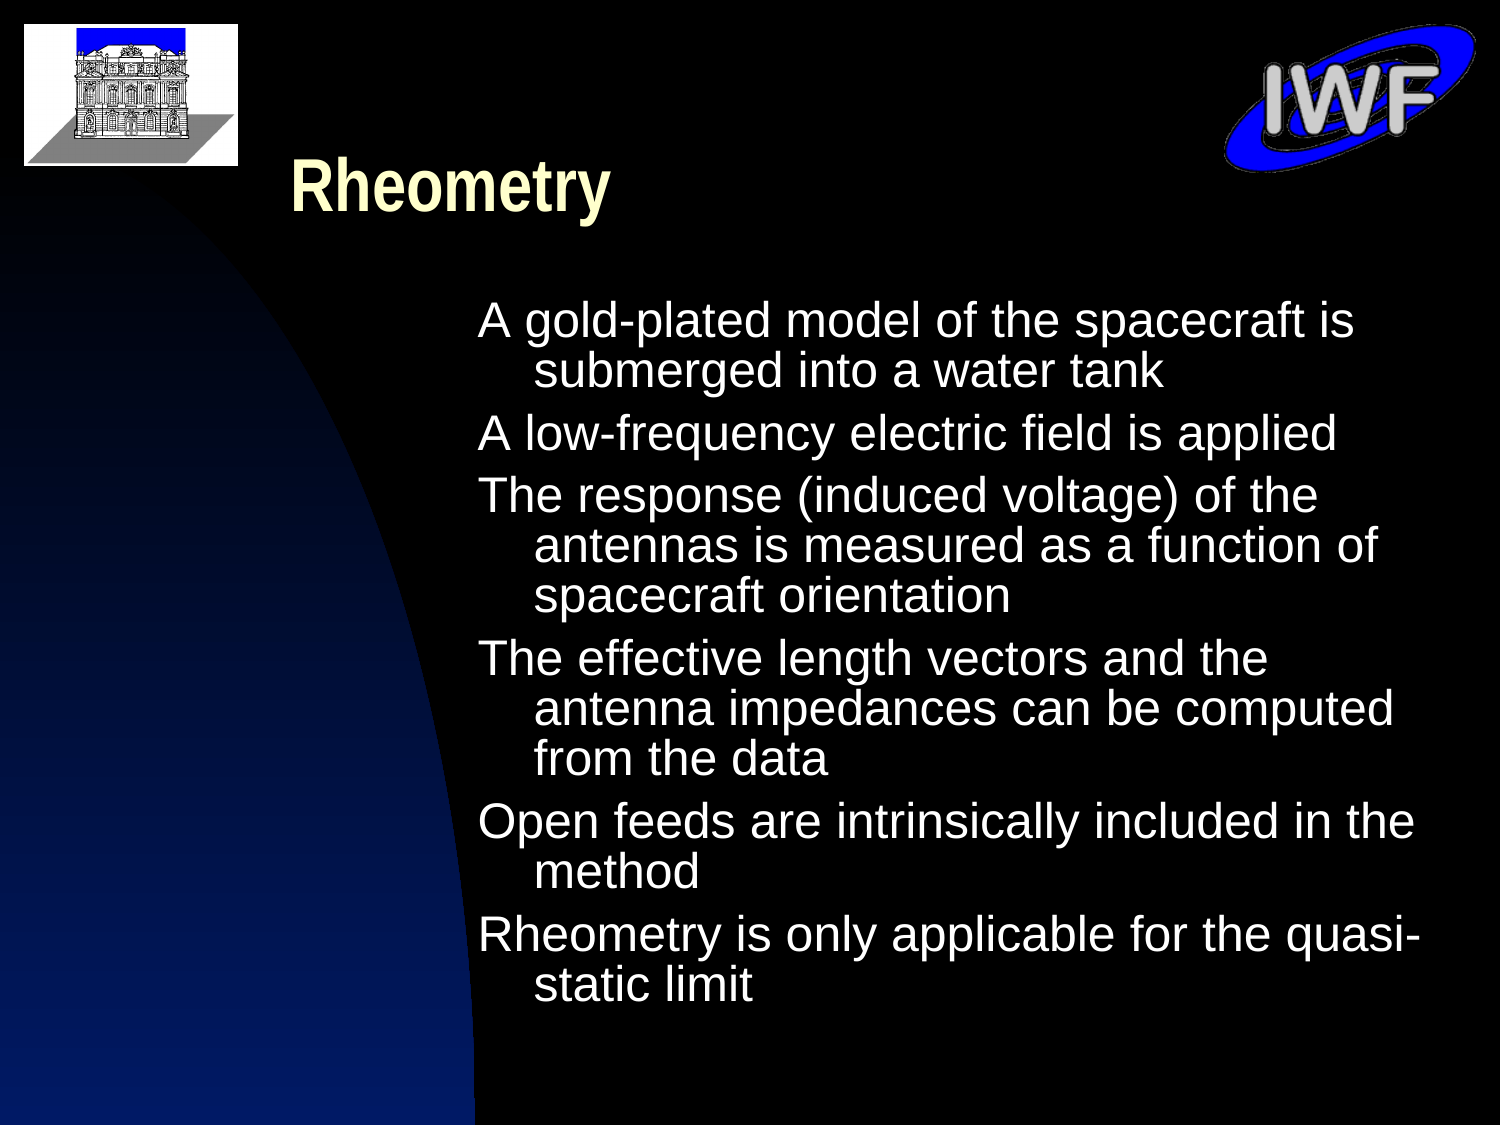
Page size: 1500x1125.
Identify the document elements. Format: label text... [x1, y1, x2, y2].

title Rheometry [275, 99, 1463, 288]
picture [1224, 24, 1476, 173]
list A gold-plated model of the spacecraft is submerged into a water tank A low-frequency electric field is applied The response (induced voltage) of the antennas is measured as a function of spacecraft orientation The effective length vectors and the antenna impedances can be computed from the data Open feeds are intrinsically included in the method Rheometry is only applicable for the quasi-static limit [462, 289, 1463, 1025]
picture [24, 24, 238, 166]
